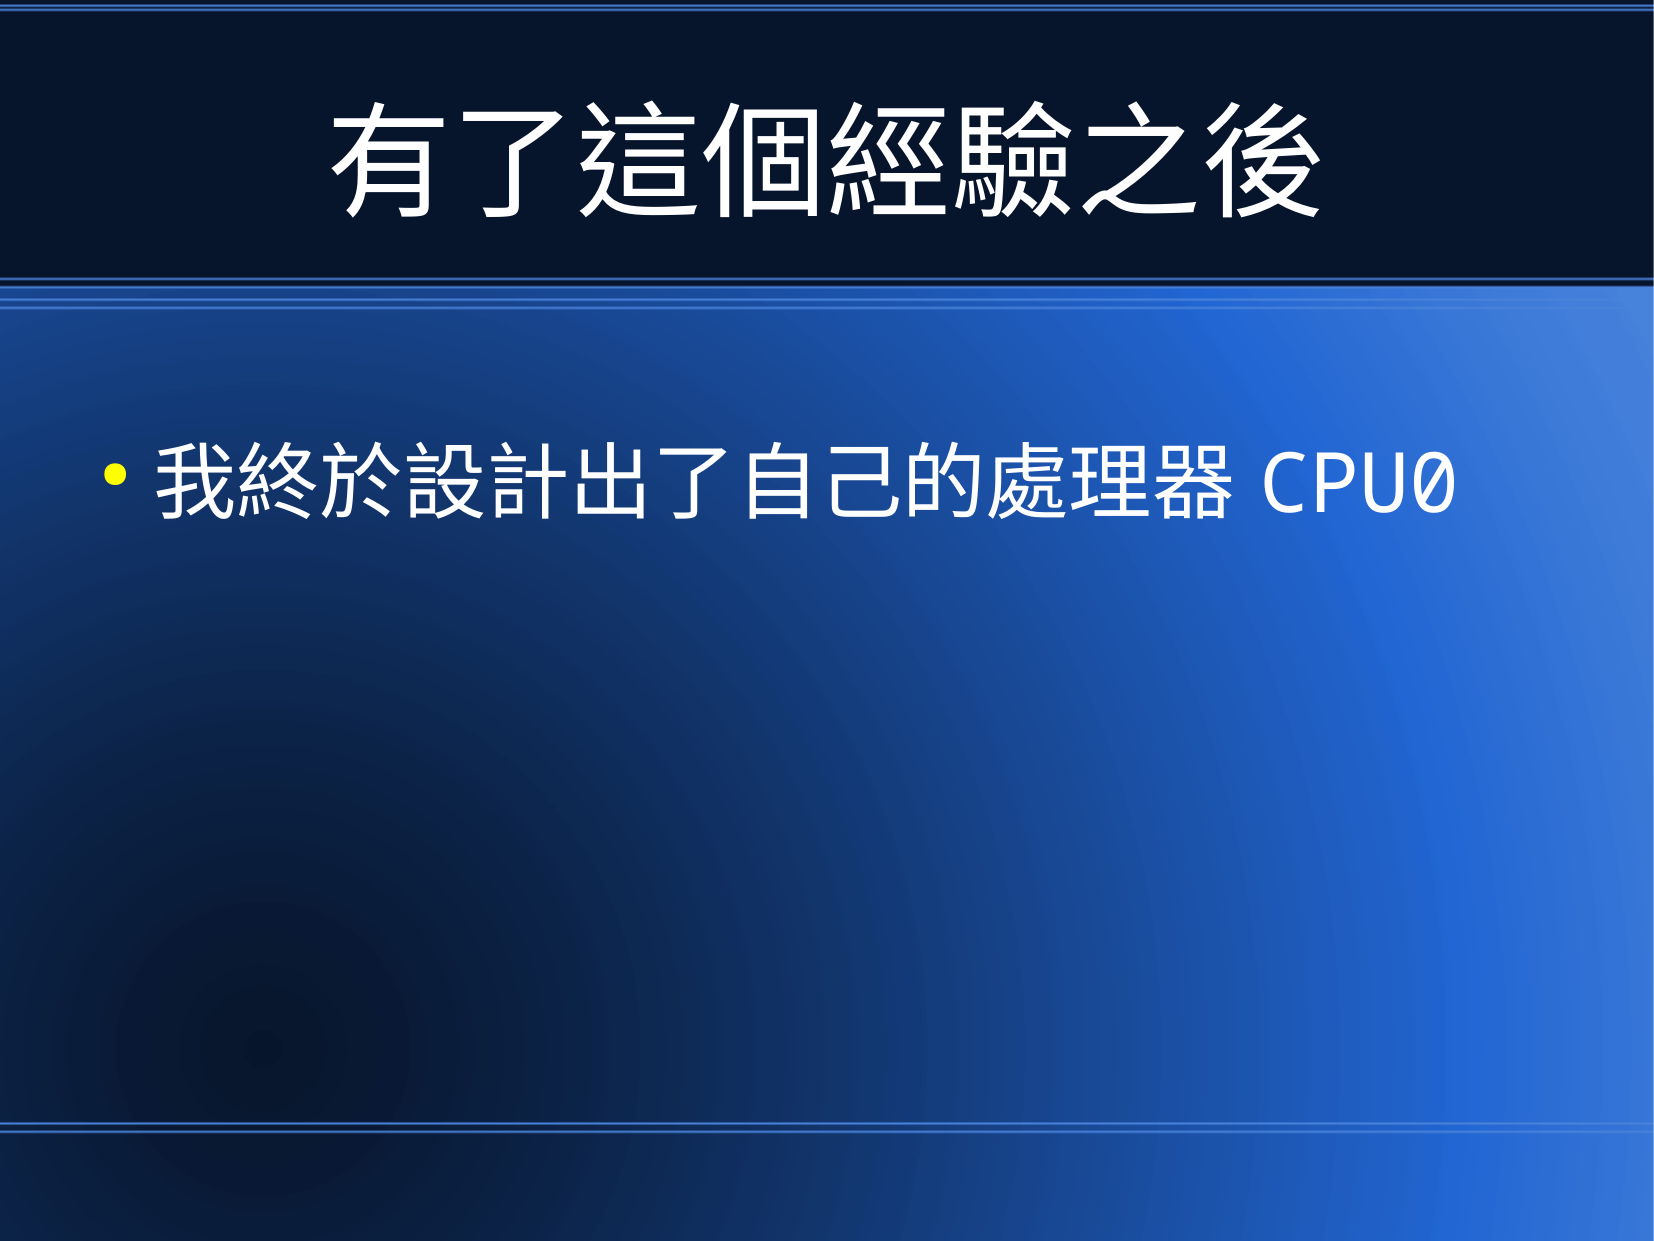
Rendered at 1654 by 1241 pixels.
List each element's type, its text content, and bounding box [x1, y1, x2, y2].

list 我終於設計出了自己的處理器CPU0 [82, 355, 1571, 1241]
title 有了這個經驗之後 [82, 49, 1571, 257]
picture [0, 0, 1654, 1241]
